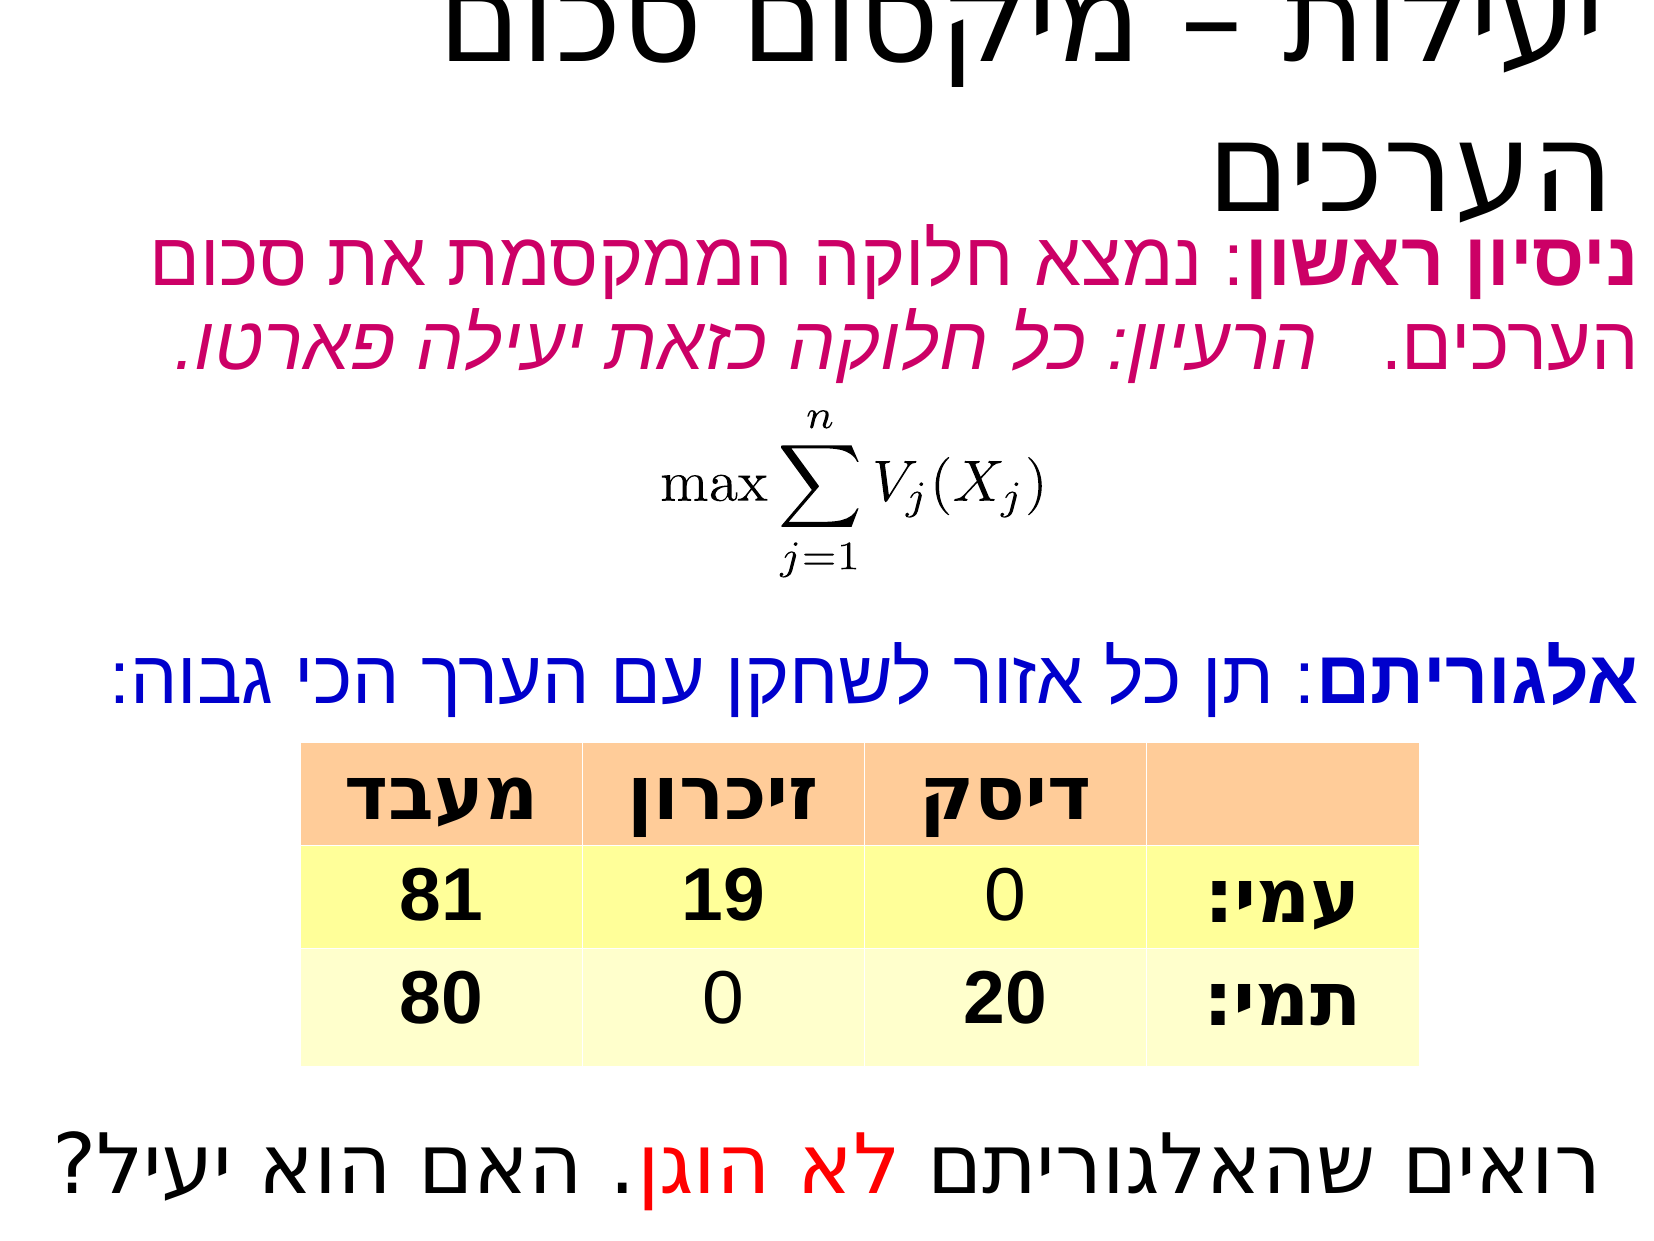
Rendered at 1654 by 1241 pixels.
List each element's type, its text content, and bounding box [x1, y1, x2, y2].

title יעילות – מיקסום סכום הערכים [30, 7, 1654, 166]
table_cell 0 [865, 846, 1146, 948]
text_box רואים שהאלגוריתם לא הוגן. האם הוא יעיל? [0, 1108, 1654, 1221]
text_box ניסיון ראשון: נמצא חלוקה הממקסמת את סכום הערכים. הרעיון: כל חלוקה כזאת יעילה פארטו. [0, 210, 1654, 409]
table_cell 0 [583, 949, 864, 1066]
table_header דיסק [865, 743, 1146, 845]
table_cell 81 [301, 846, 582, 948]
table_header מעבד [301, 743, 582, 845]
table_header [1147, 743, 1419, 845]
table_cell 19 [583, 846, 864, 948]
table_cell תמי: [1147, 949, 1419, 1066]
table_cell עמי: [1147, 846, 1419, 948]
text_box אלגוריתם: תן כל אזור לשחקן עם הערך הכי גבוה: [0, 628, 1654, 766]
table_cell 80 [301, 949, 582, 1066]
table_header זיכרון [583, 743, 864, 845]
table_cell 20 [865, 949, 1146, 1066]
text_box [660, 410, 1048, 578]
